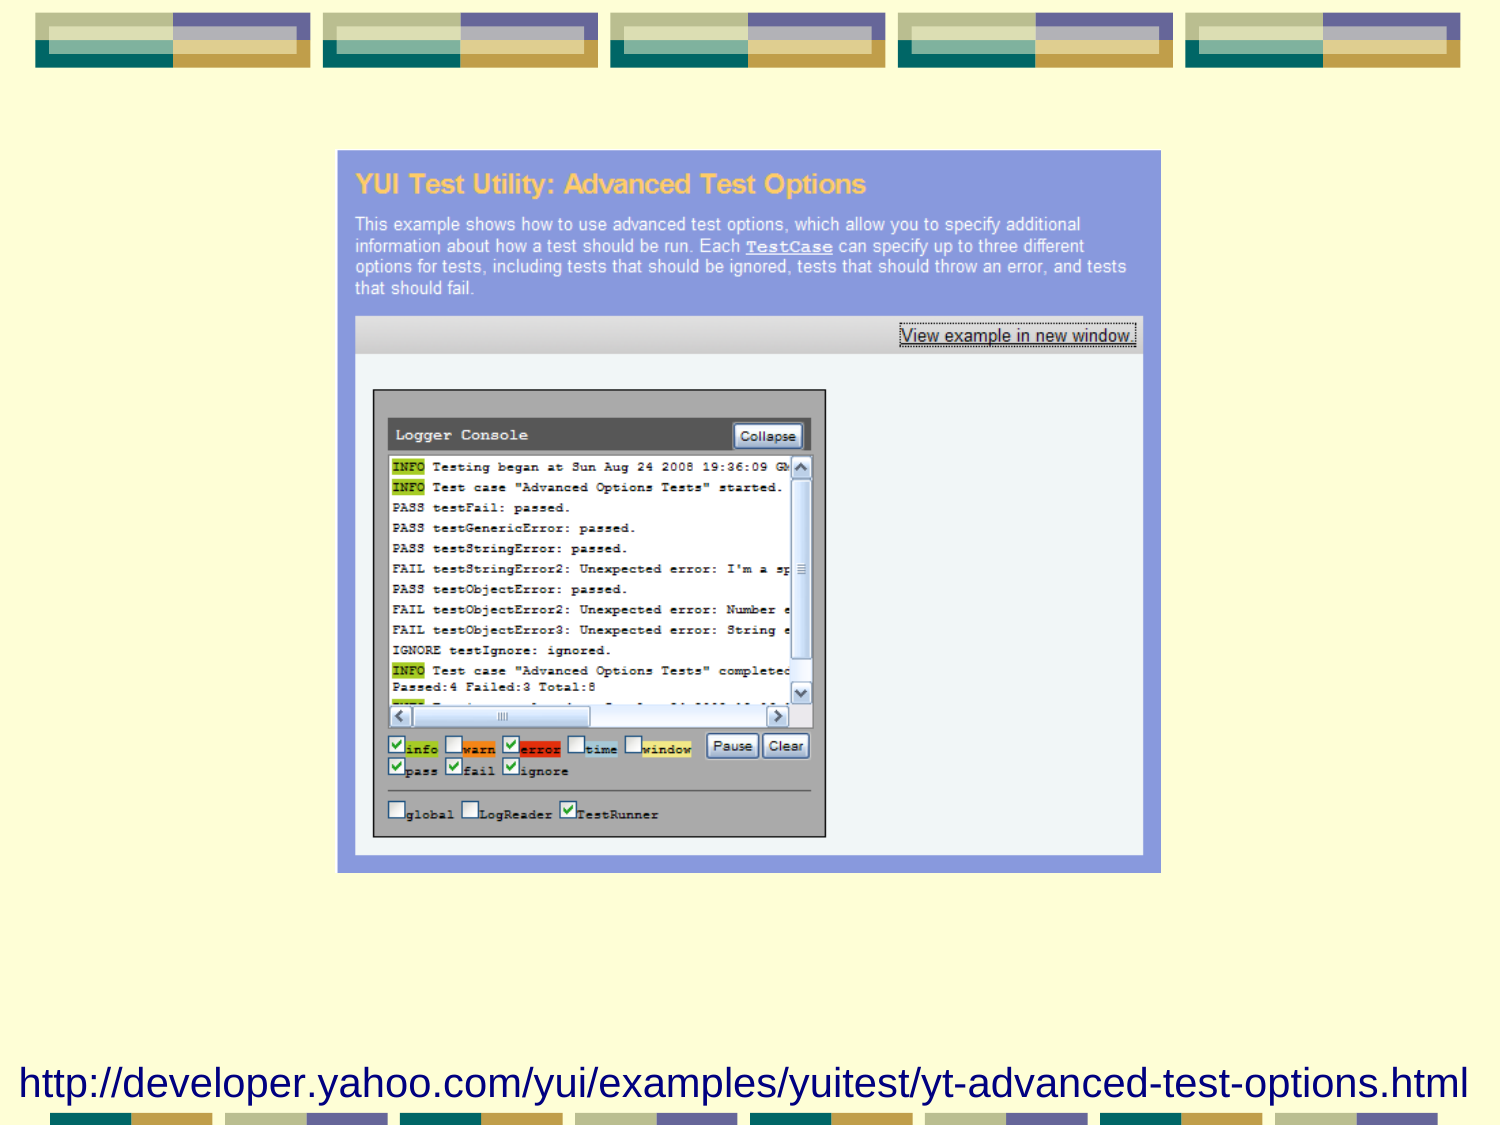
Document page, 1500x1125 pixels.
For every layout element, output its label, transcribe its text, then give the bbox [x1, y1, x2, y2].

picture [335, 149, 1161, 874]
text_box http://developer.yahoo.com/yui/examples/yuitest/yt-advanced-test-options.html [10, 1056, 1478, 1106]
